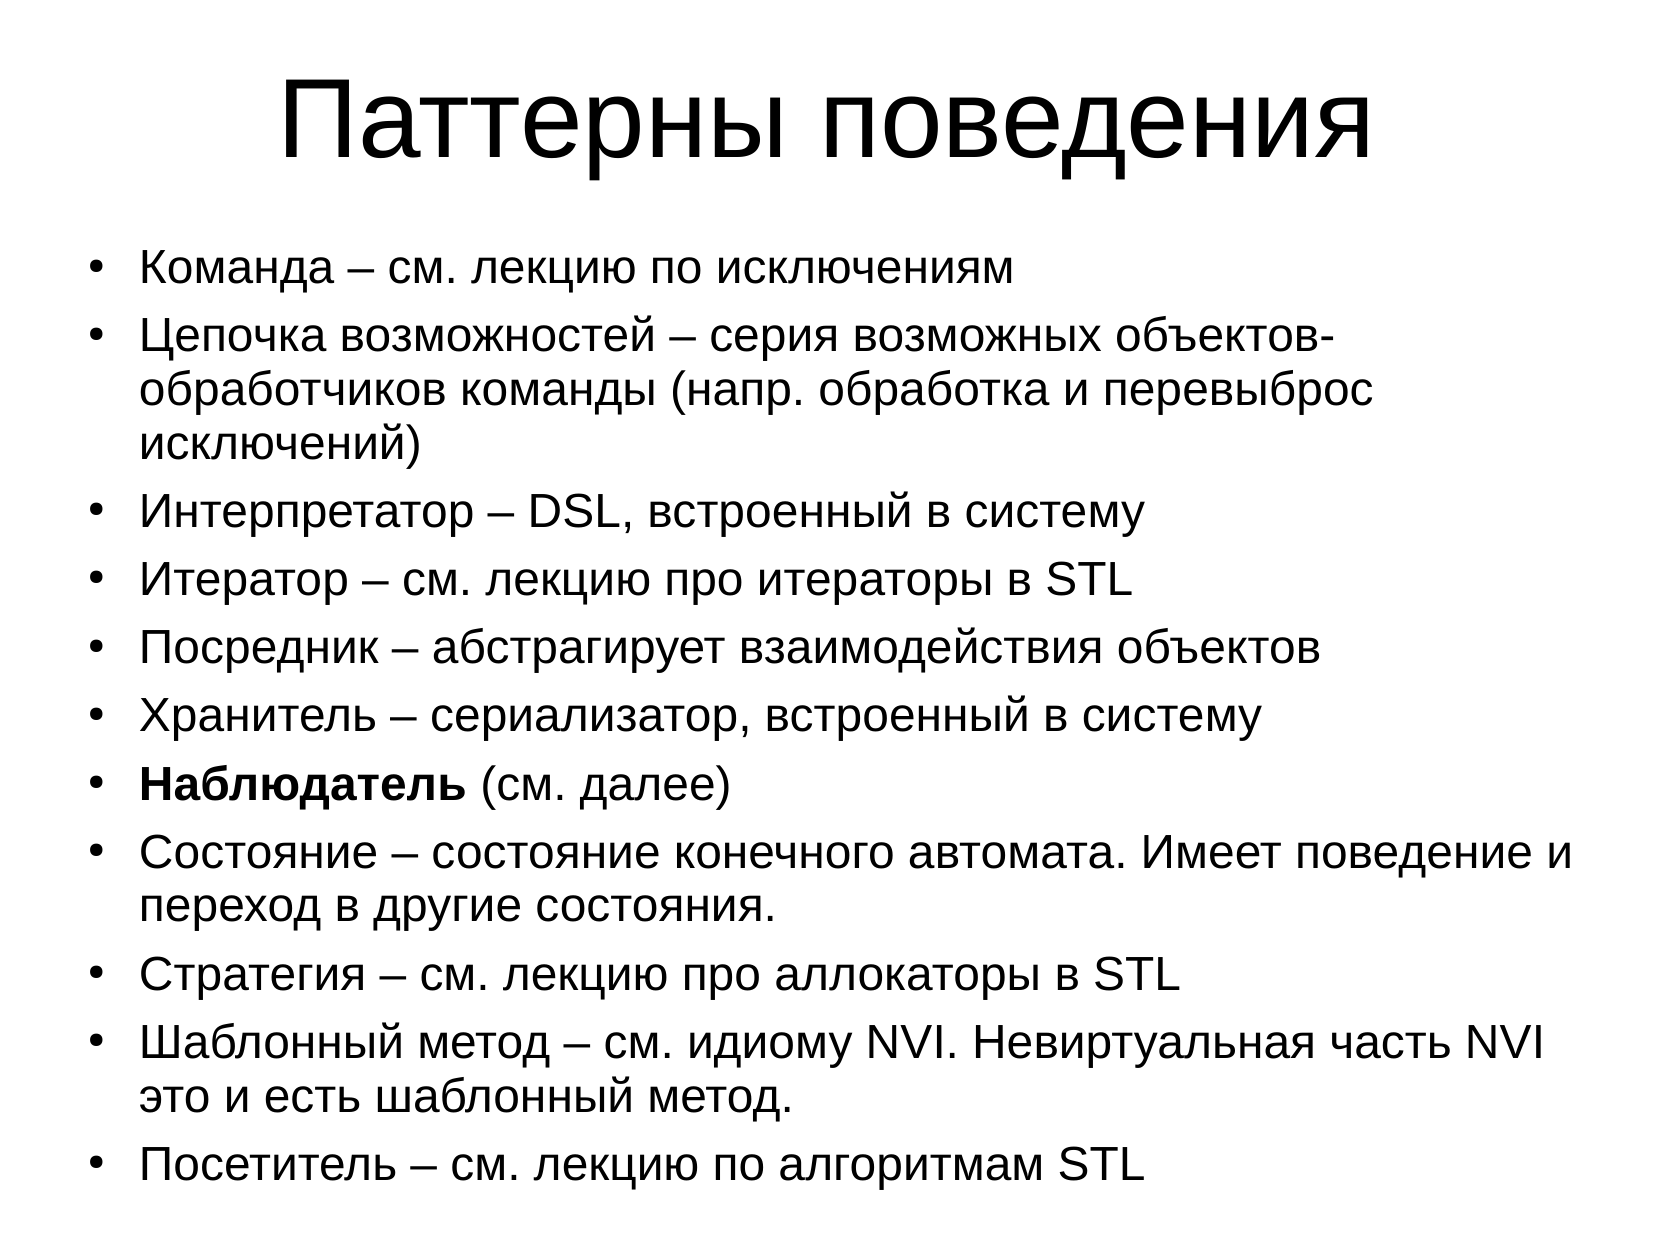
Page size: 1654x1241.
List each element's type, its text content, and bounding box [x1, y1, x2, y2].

list Команда – см. лекцию по исключениям Цепочка возможностей – серия возможных объектов-обработчиков команды (напр. обработка и перевыброс исключений) Интерпретатор – DSL, встроенный в систему Итератор – см. лекцию про итераторы в STL Посредник – абстрагирует взаимодействия объектов Хранитель – сериализатор, встроенный в систему Наблюдатель (см. далее) Состояние – состояние конечного автомата. Имеет поведение и переход в другие состояния. Стратегия – см. лекцию про аллокаторы в STL Шаблонный метод – см. идиому NVI. Невиртуальная часть NVI это и есть шаблонный метод. Посетитель – см. лекцию по алгоритмам STL [70, 240, 1579, 1192]
title Паттерны поведения [82, 15, 1571, 223]
